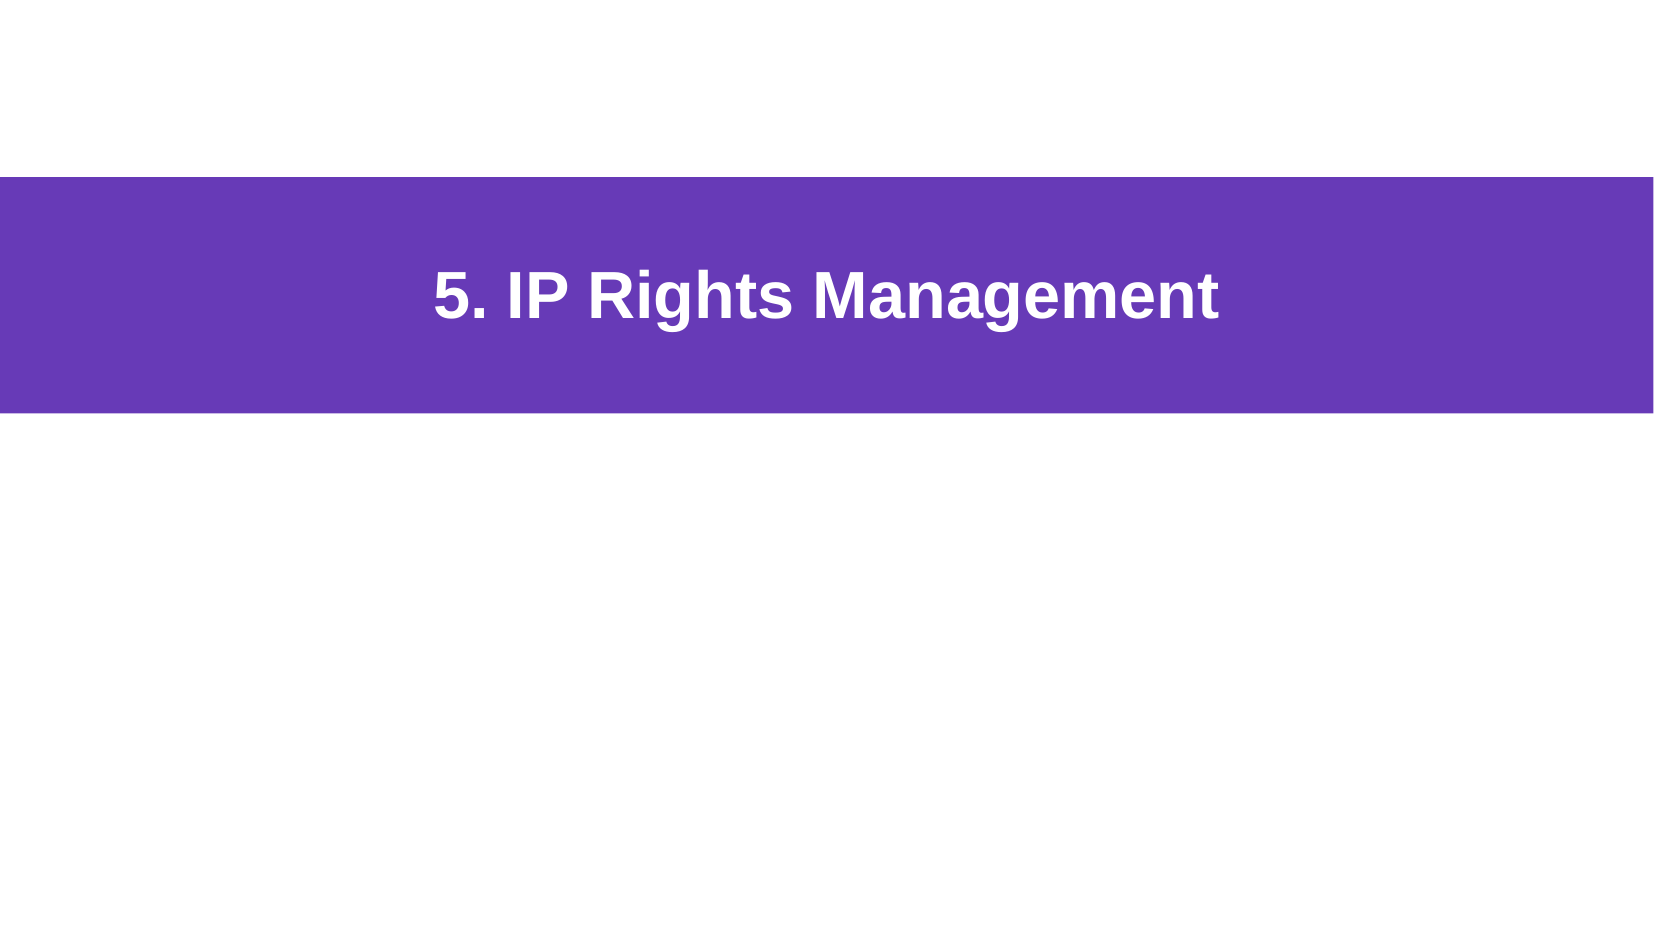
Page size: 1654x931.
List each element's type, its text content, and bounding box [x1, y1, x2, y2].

title 5. IP Rights Management [0, 177, 1654, 414]
